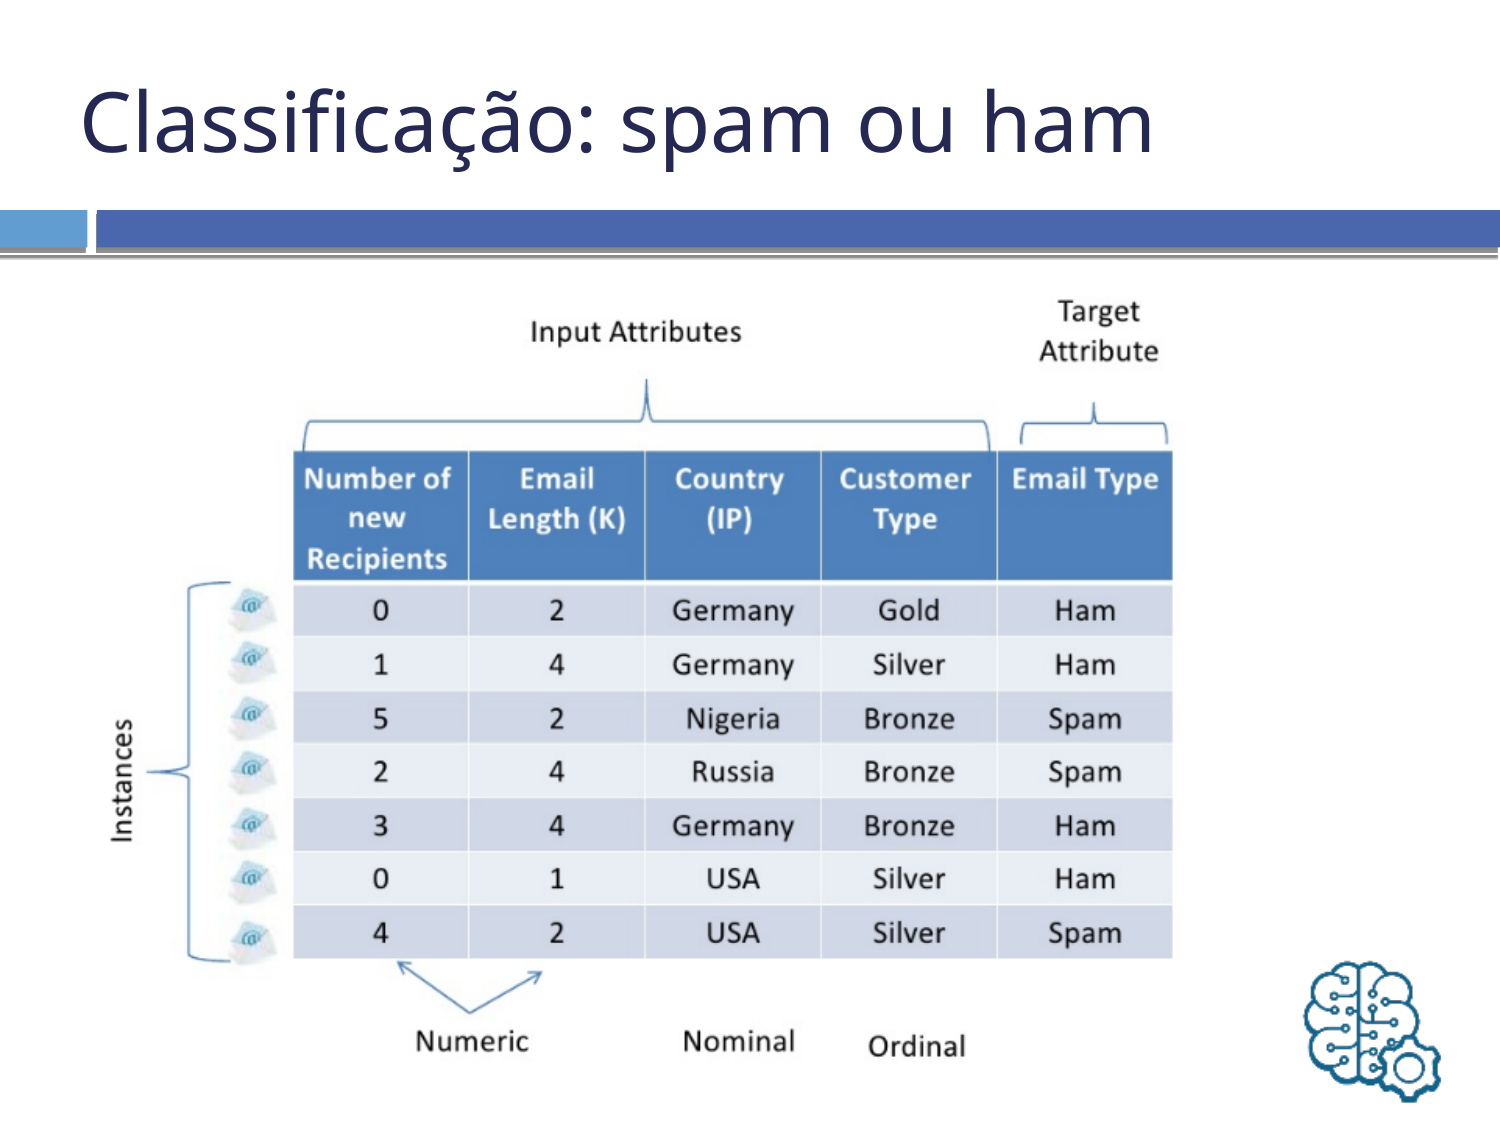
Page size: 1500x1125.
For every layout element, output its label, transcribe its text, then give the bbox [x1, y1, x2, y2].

picture [94, 289, 1201, 1063]
title Classificação: spam ou ham [65, 37, 1465, 200]
picture [1297, 955, 1449, 1106]
